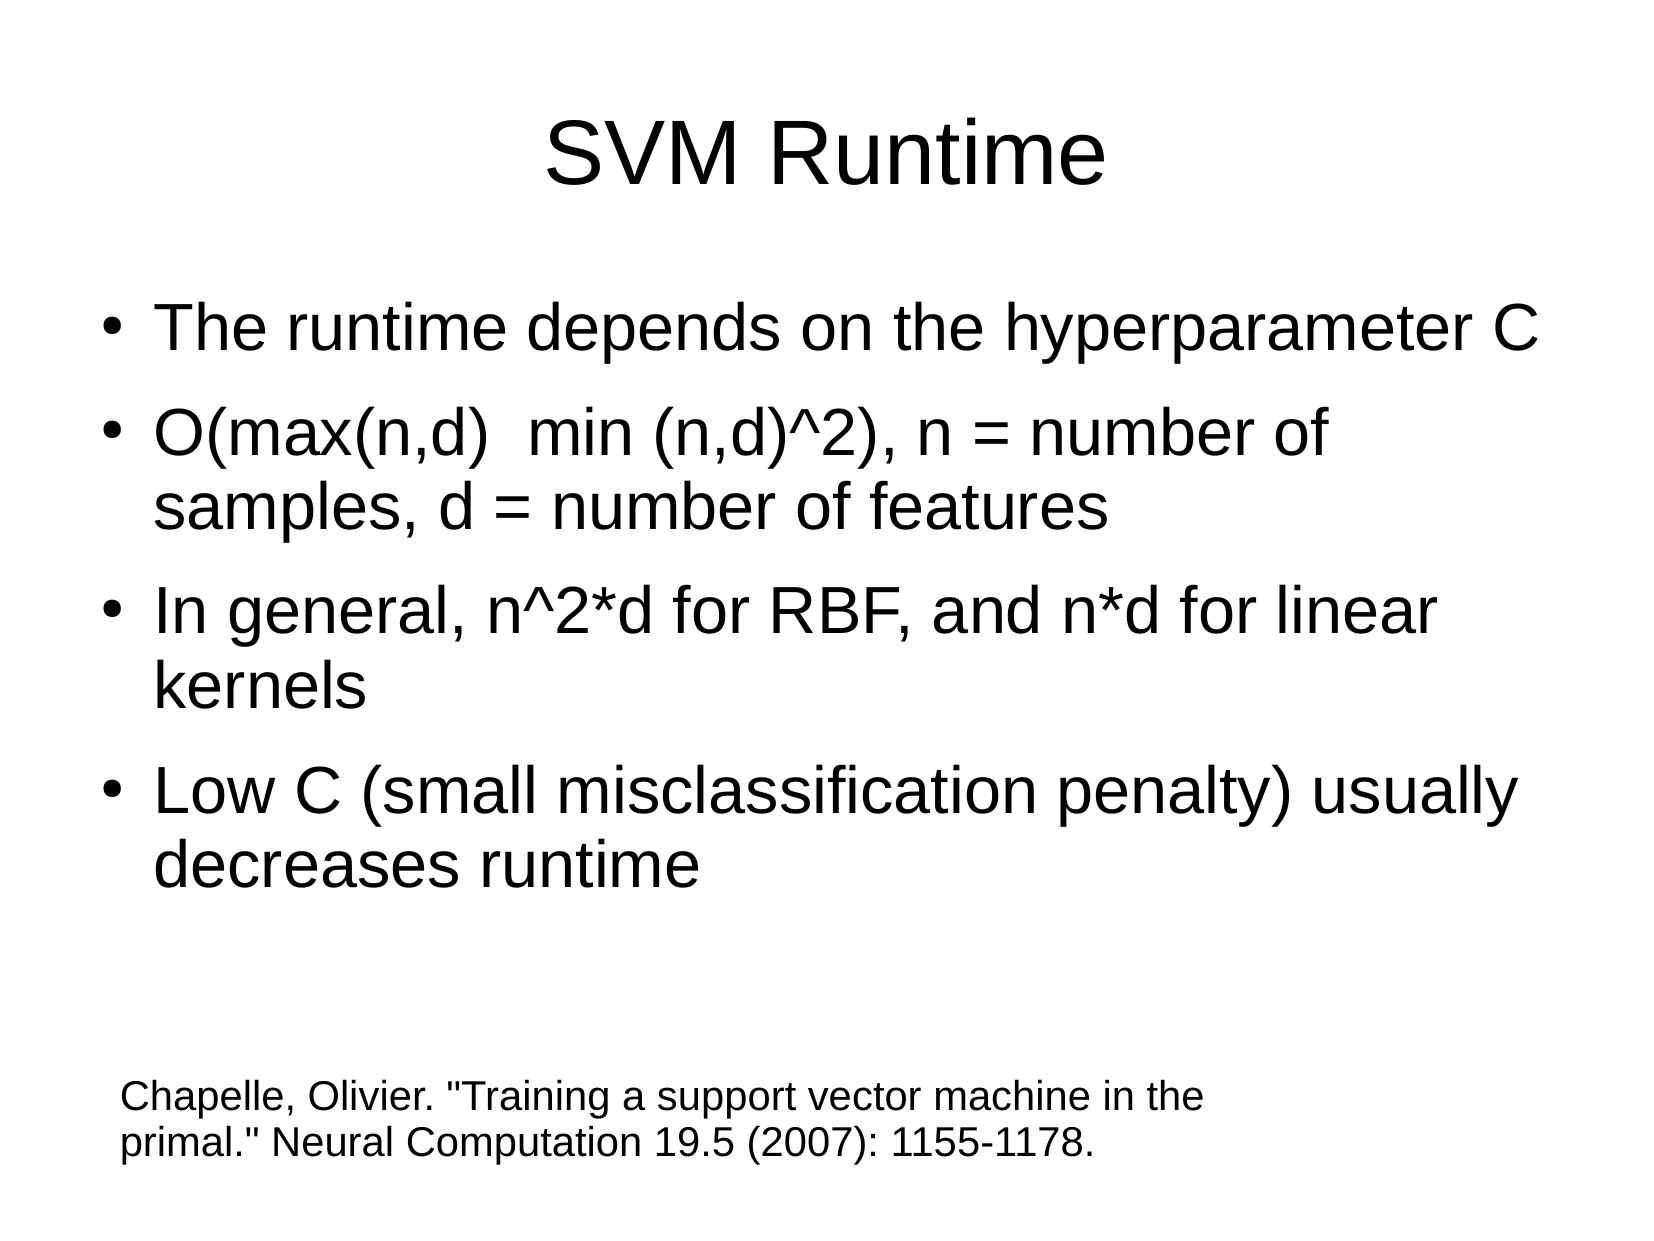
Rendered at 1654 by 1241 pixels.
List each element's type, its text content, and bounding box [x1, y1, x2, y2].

title SVM Runtime [82, 49, 1571, 257]
text_box Chapelle, Olivier. "Training a support vector machine in the primal." Neural Computation 19.5 (2007): 1155-1178. [105, 1065, 1471, 1186]
list The runtime depends on the hyperparameter C O(max(n,d) min (n,d)^2), n = number of samples, d = number of features In general, n^2*d for RBF, and n*d for linear kernels Low C (small misclassification penalty) usually decreases runtime [82, 290, 1571, 1010]
